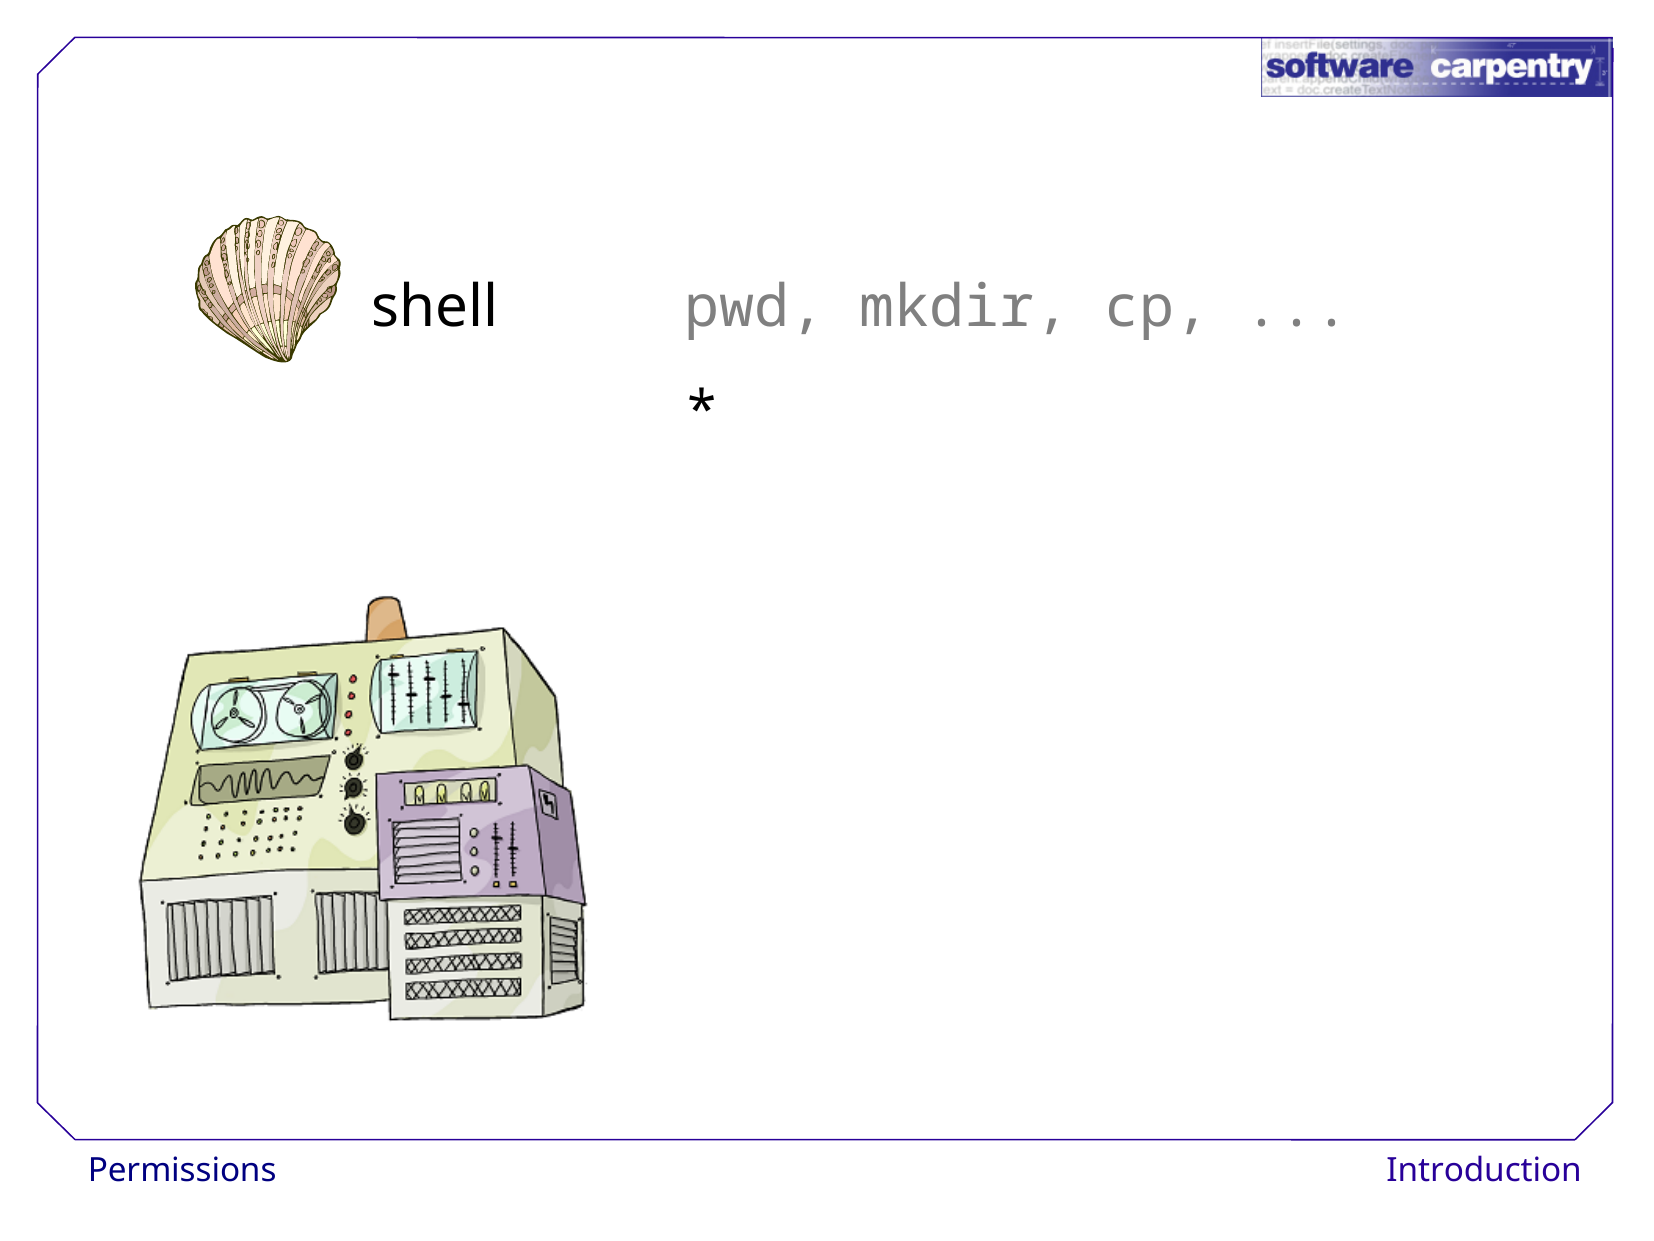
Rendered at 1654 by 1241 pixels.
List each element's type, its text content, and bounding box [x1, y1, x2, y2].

text_box pwd, mkdir, cp, ... * [669, 225, 1515, 452]
picture [193, 213, 343, 367]
picture [89, 548, 647, 1055]
picture [1261, 39, 1613, 97]
text_box shell [343, 225, 588, 347]
